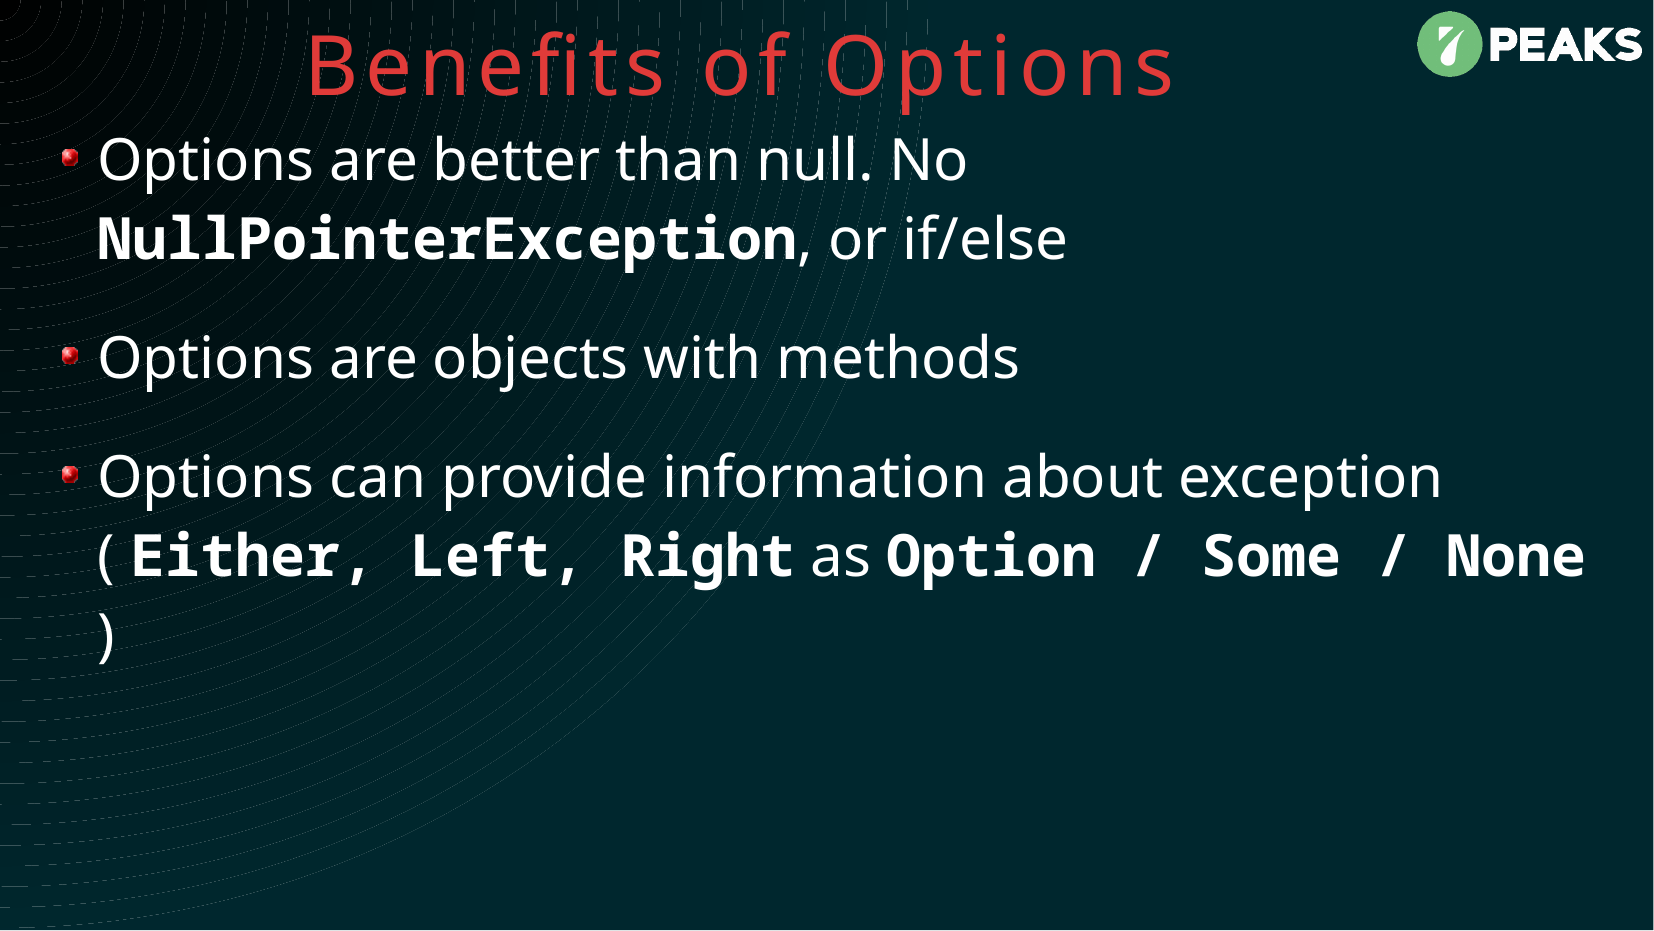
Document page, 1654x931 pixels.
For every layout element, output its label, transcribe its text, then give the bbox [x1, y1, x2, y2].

text_box Options are better than null. No NullPointerException, or if/else Options are objects with methods Options can provide information about exception ( Either, Left, Right as Option / Some / None ) [47, 110, 1607, 931]
text_box Benefits of Options [289, 0, 1365, 110]
picture [1417, 11, 1642, 77]
